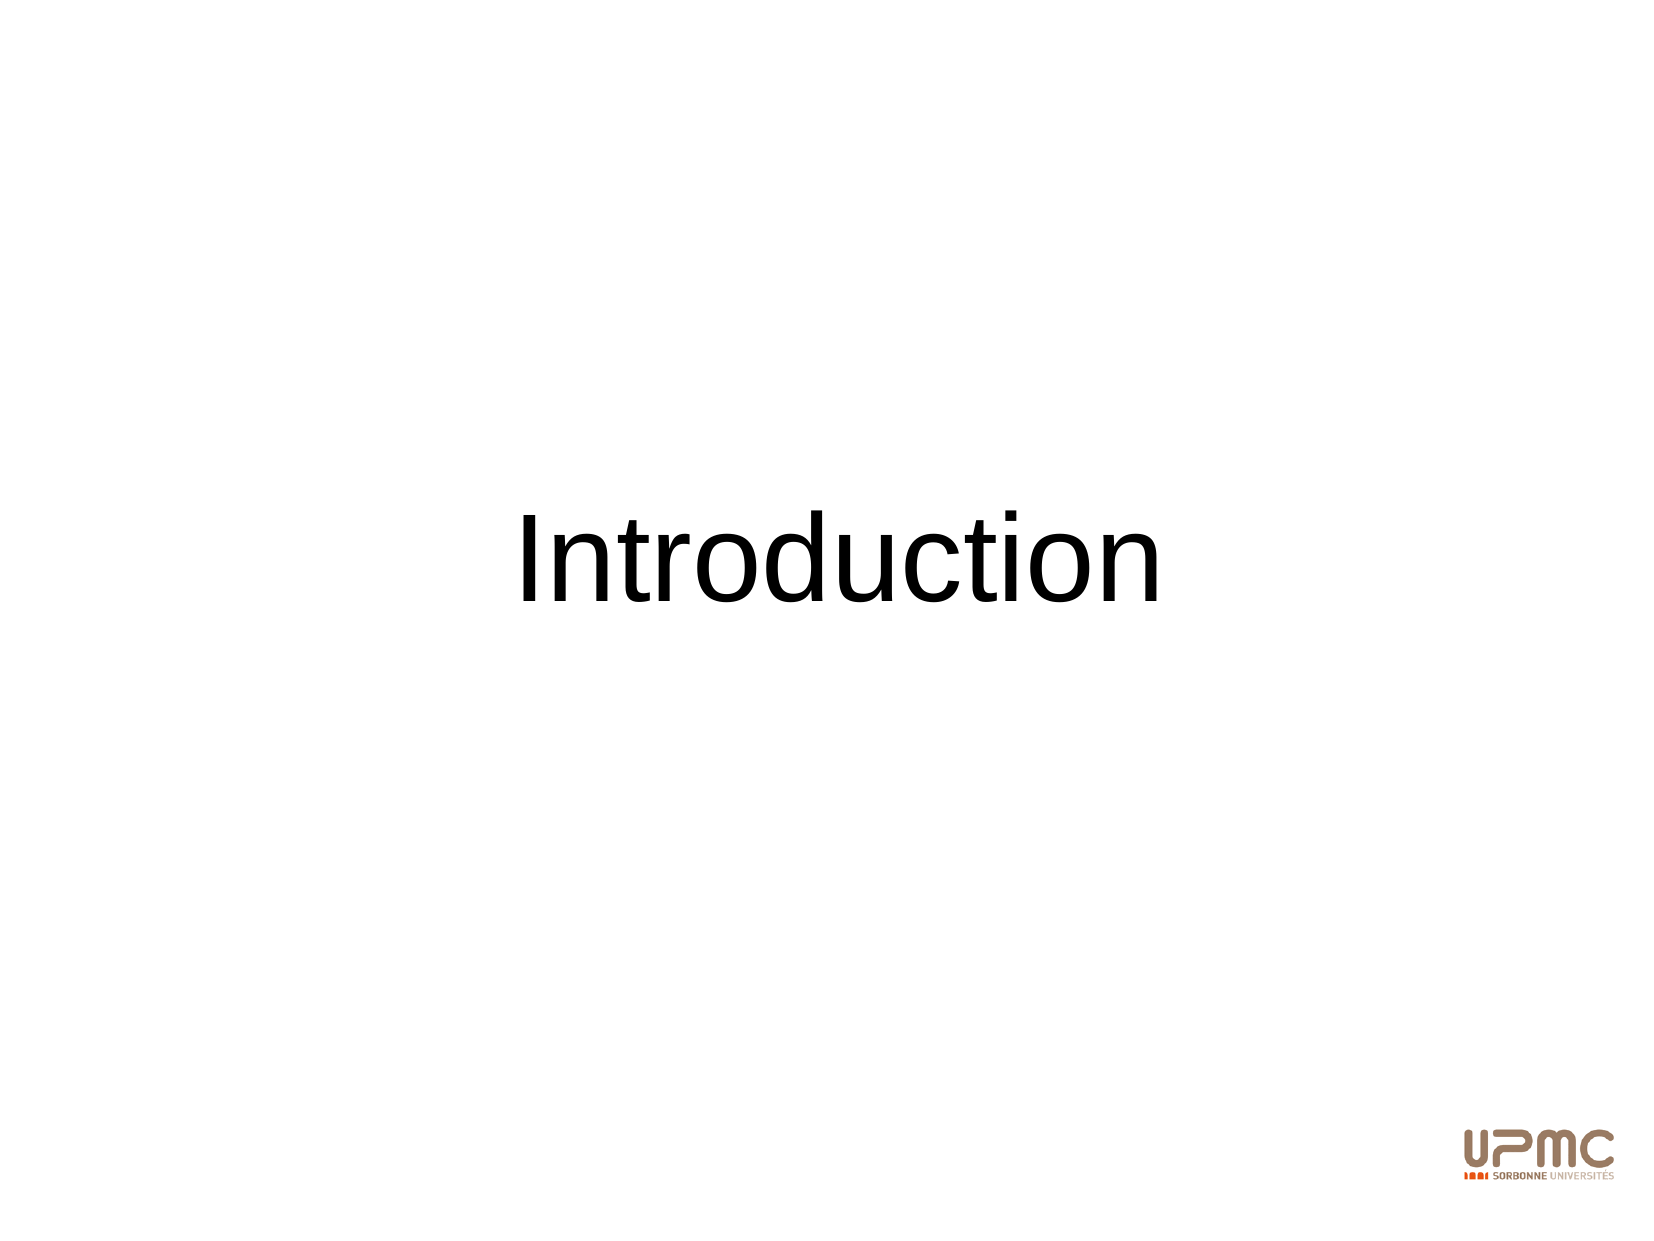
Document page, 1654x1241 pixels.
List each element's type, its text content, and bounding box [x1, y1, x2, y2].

title Introduction [94, 454, 1583, 662]
picture [1464, 1104, 1614, 1205]
